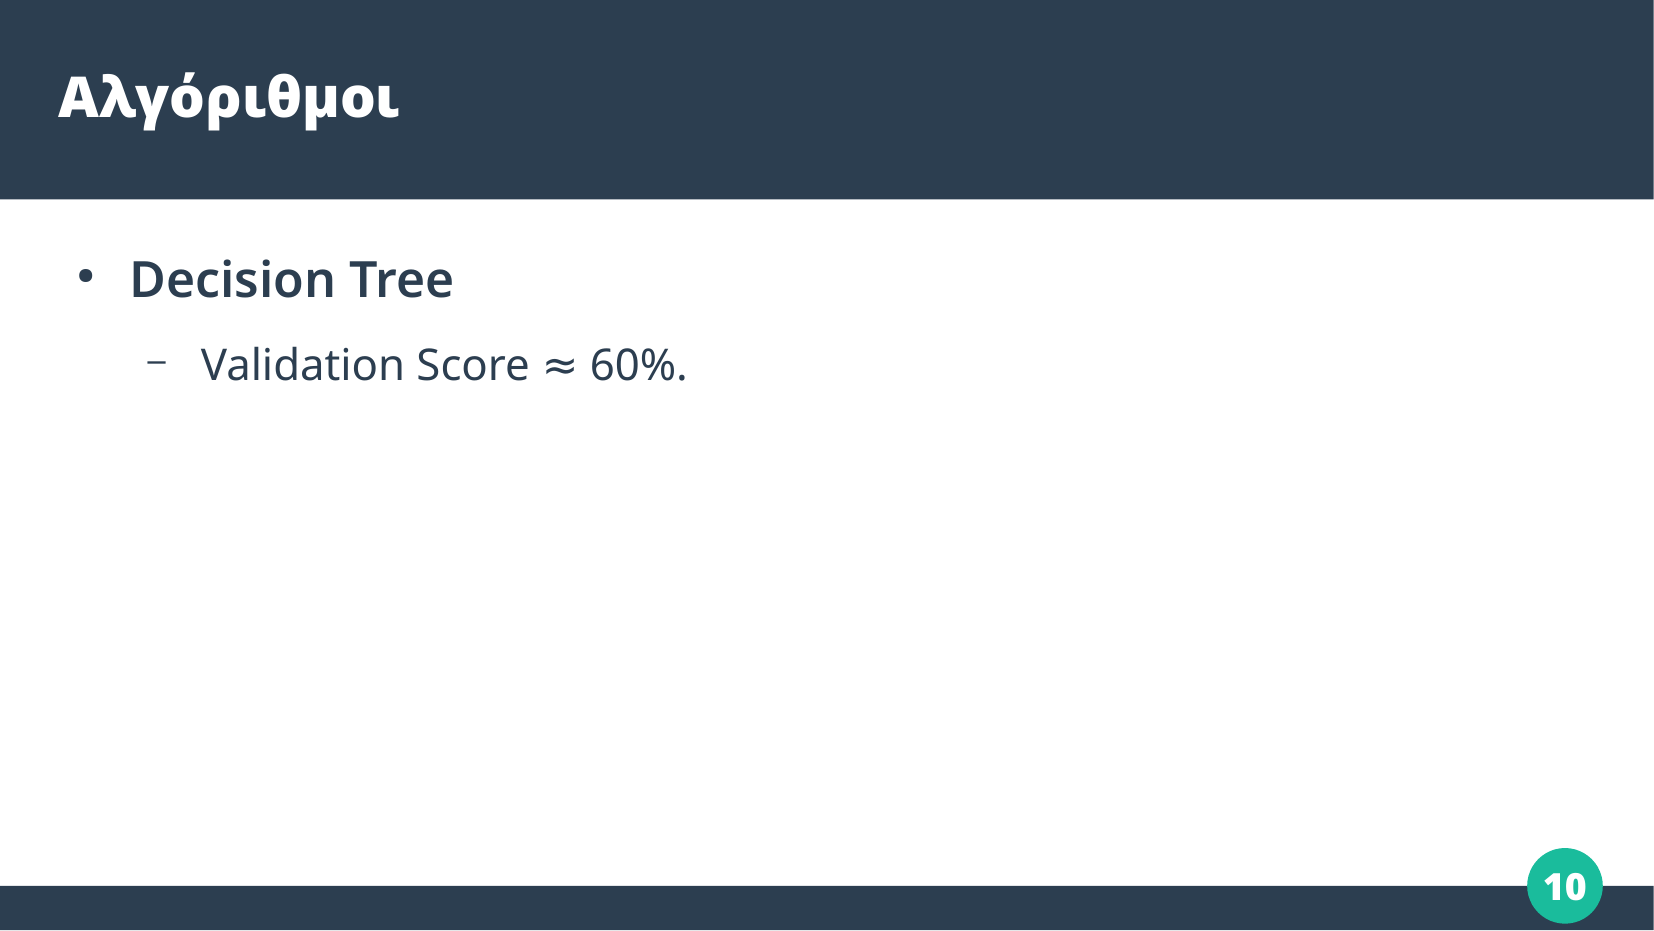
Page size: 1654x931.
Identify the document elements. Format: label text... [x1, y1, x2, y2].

list Decision Tree Validation Score ≈ 60%. [59, 243, 1595, 864]
title Αλγόριθμοι [59, 37, 1595, 156]
